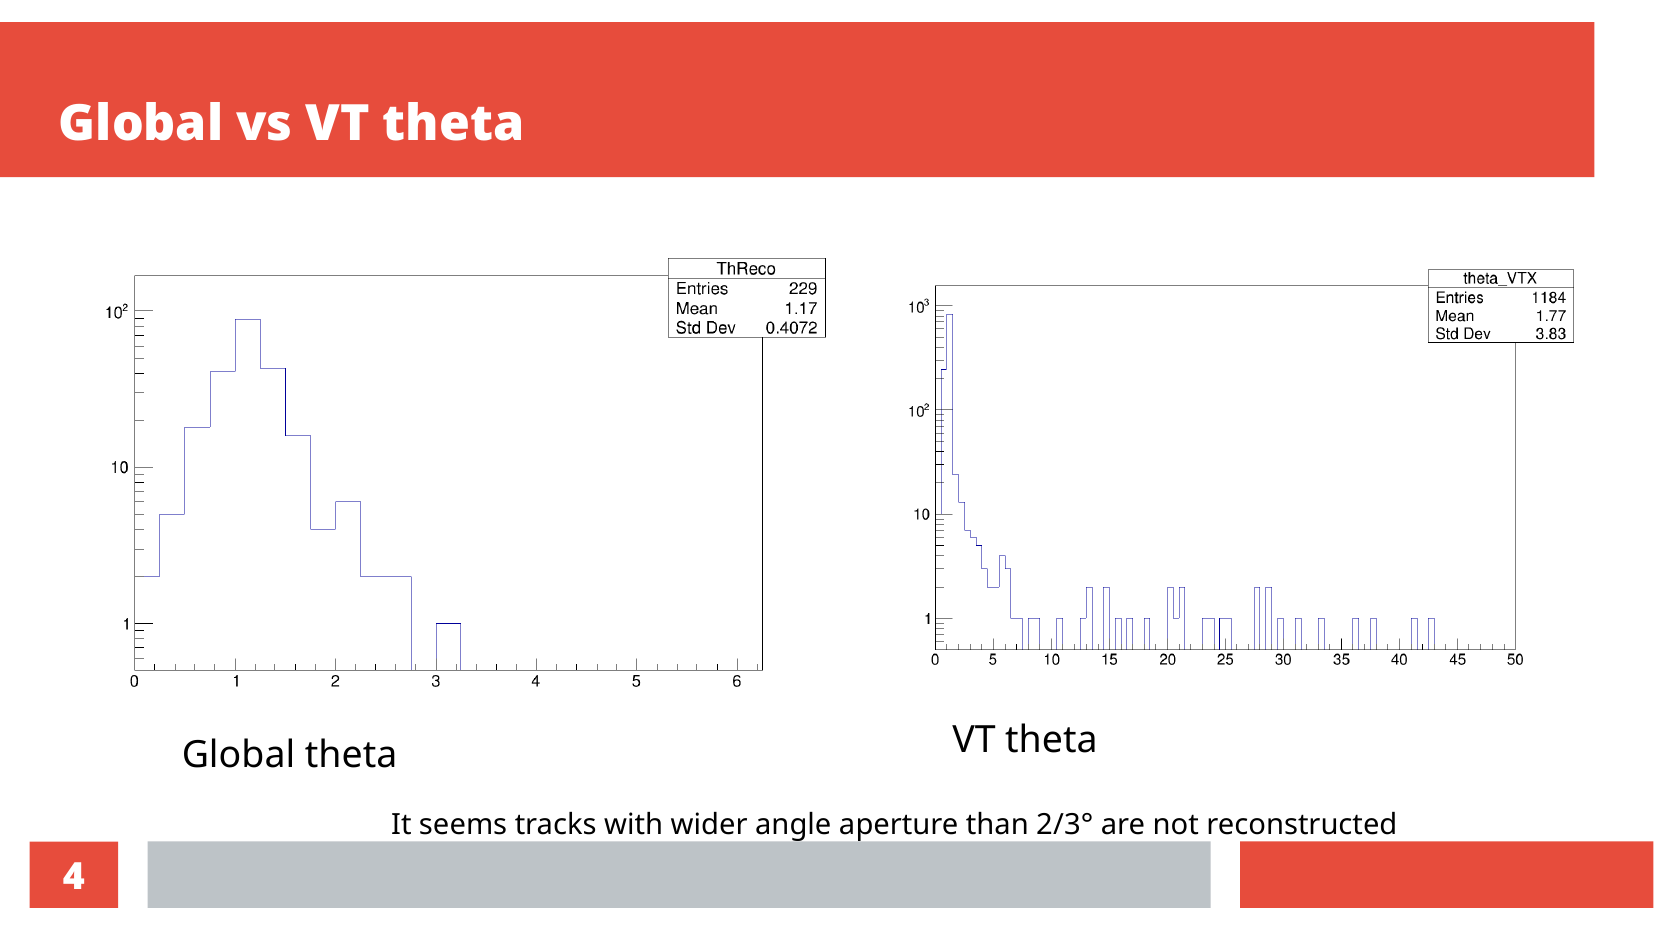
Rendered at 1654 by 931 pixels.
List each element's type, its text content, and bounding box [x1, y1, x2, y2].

text_box VT theta [937, 705, 1128, 764]
text_box Global theta [167, 720, 428, 779]
picture [78, 226, 832, 702]
title Global vs VT theta [59, 44, 1595, 156]
picture [888, 248, 1578, 688]
text_box It seems tracks with wider angle aperture than 2/3° are not reconstructed [376, 796, 1490, 846]
